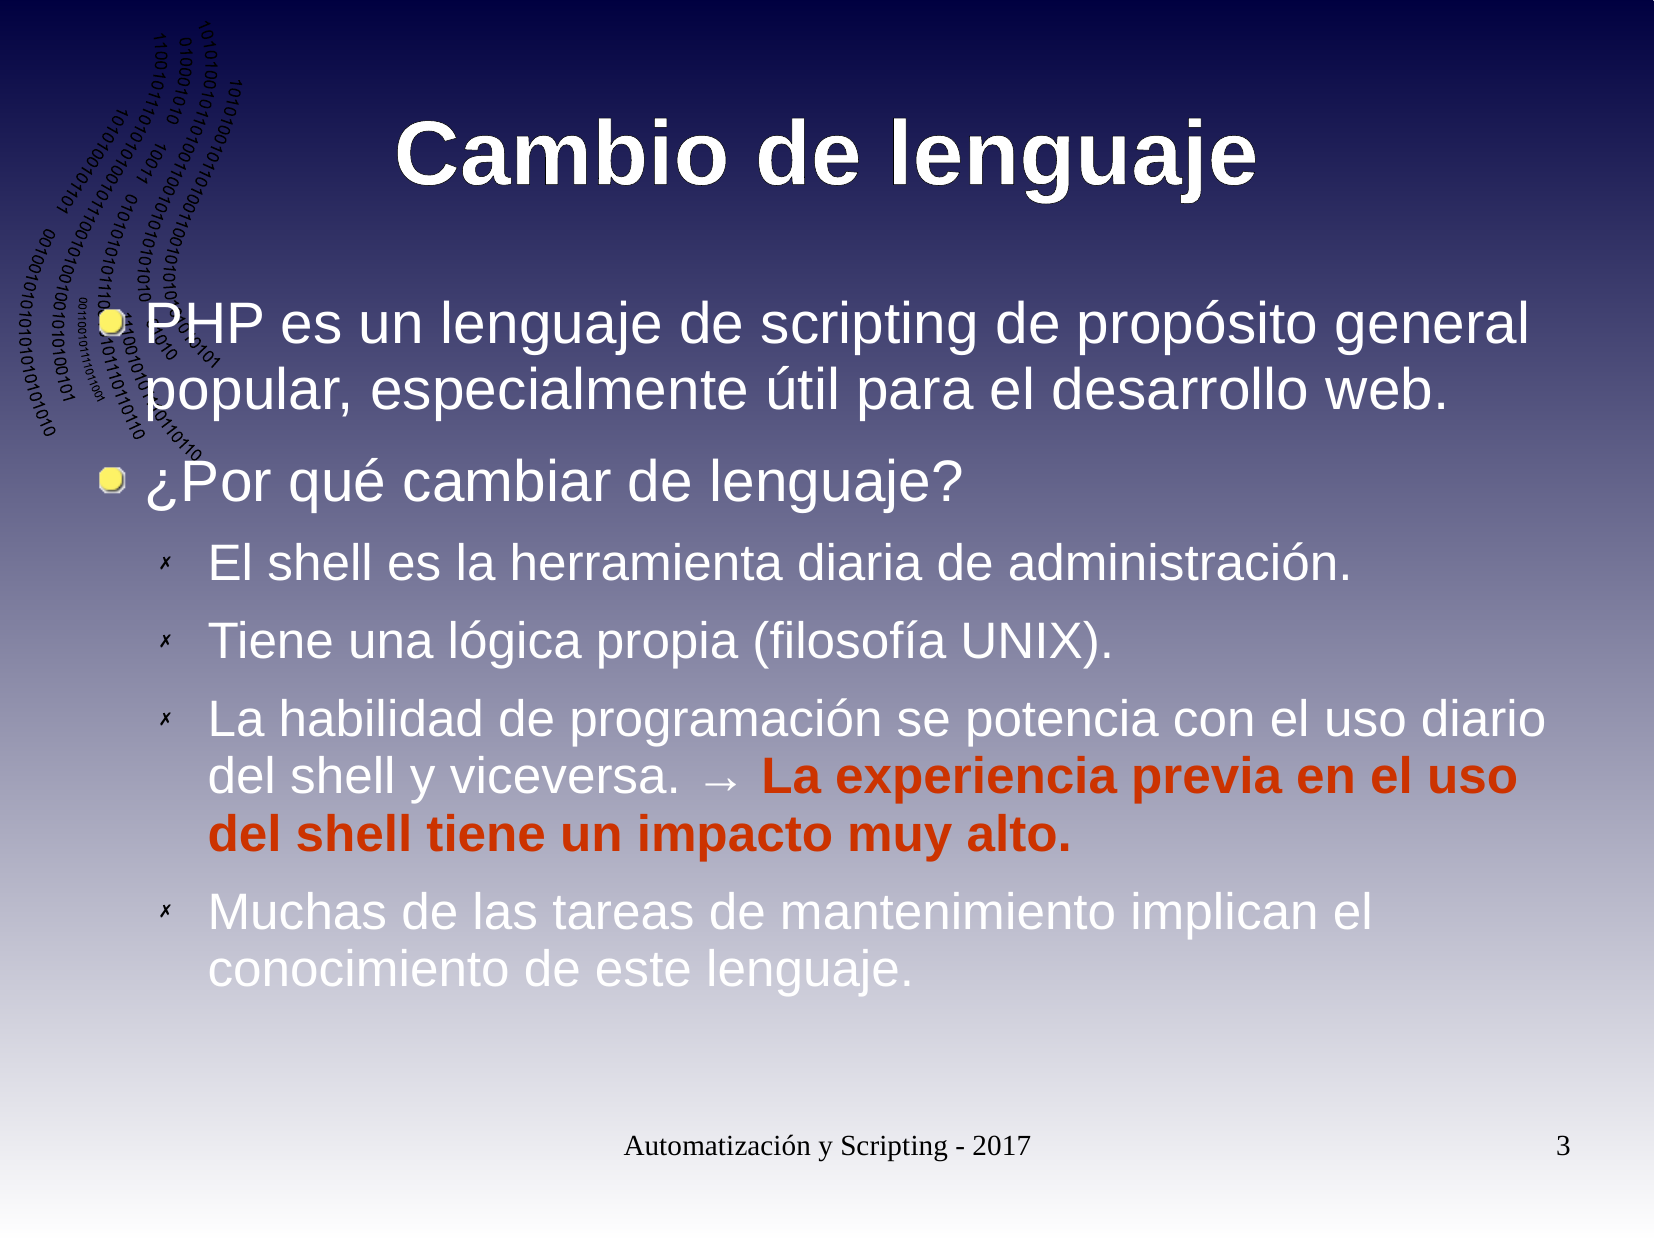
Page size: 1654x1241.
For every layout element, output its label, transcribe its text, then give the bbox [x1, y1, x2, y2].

picture [18, 20, 243, 461]
title Cambio de lenguaje [82, 49, 1571, 257]
list PHP es un lenguaje de scripting de propósito general popular, especialmente útil para el desarrollo web. ¿Por qué cambiar de lenguaje? El shell es la herramienta diaria de administración. Tiene una lógica propia (filosofía UNIX). La habilidad de programación se potencia con el uso diario del shell y viceversa. → La experiencia previa en el uso del shell tiene un impacto muy alto. Muchas de las tareas de mantenimiento implican el conocimiento de este lenguaje. [82, 290, 1571, 1010]
